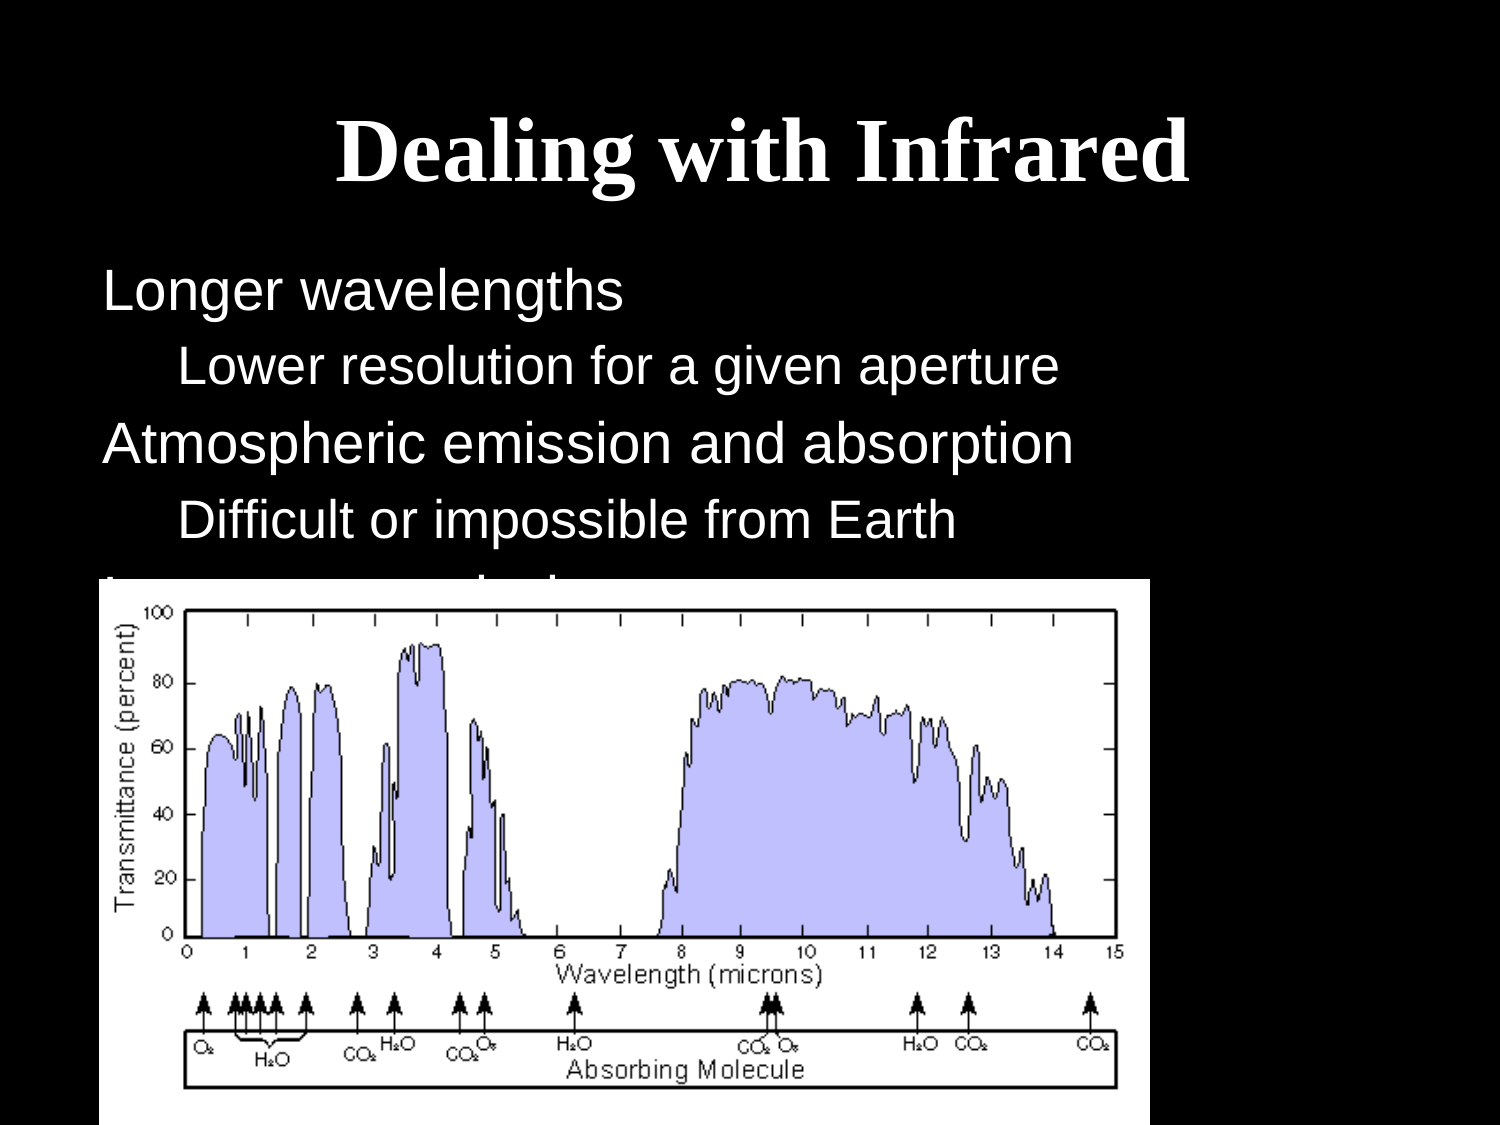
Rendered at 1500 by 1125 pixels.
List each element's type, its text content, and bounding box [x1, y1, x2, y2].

picture [99, 579, 1150, 1125]
title Dealing with Infrared [76, 66, 1451, 254]
list Longer wavelengths Lower resolution for a given aperture Atmospheric emission and absorption Difficult or impossible from Earth Instrument emission [87, 249, 1468, 926]
